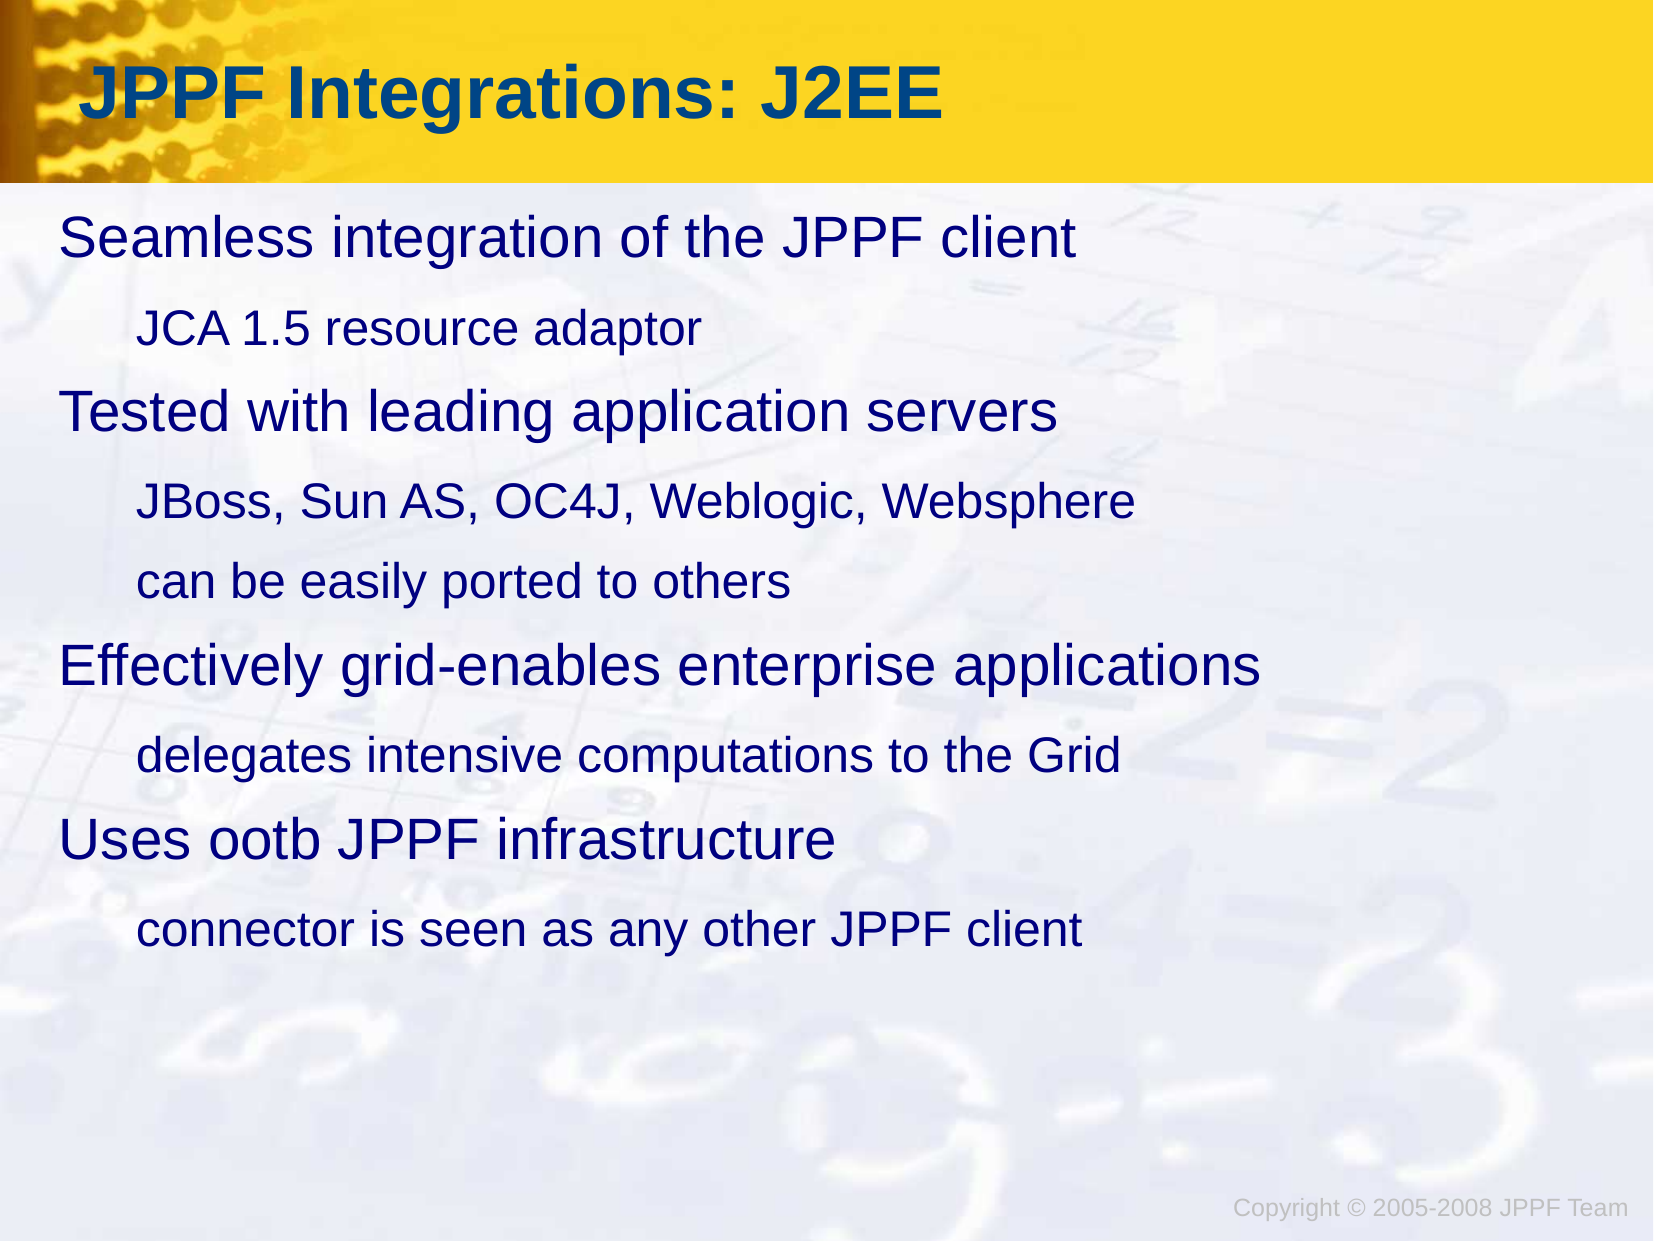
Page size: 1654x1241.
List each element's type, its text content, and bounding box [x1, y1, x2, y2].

title JPPF Integrations: J2EE [78, 25, 1567, 161]
list Seamless integration of the JPPF client JCA 1.5 resource adaptor Tested with leading application servers JBoss, Sun AS, OC4J, Weblogic, Websphere can be easily ported to others Effectively grid-enables enterprise applications delegates intensive computations to the Grid Uses ootb JPPF infrastructure connector is seen as any other JPPF client [41, 205, 1529, 1111]
picture [0, 0, 1654, 1241]
